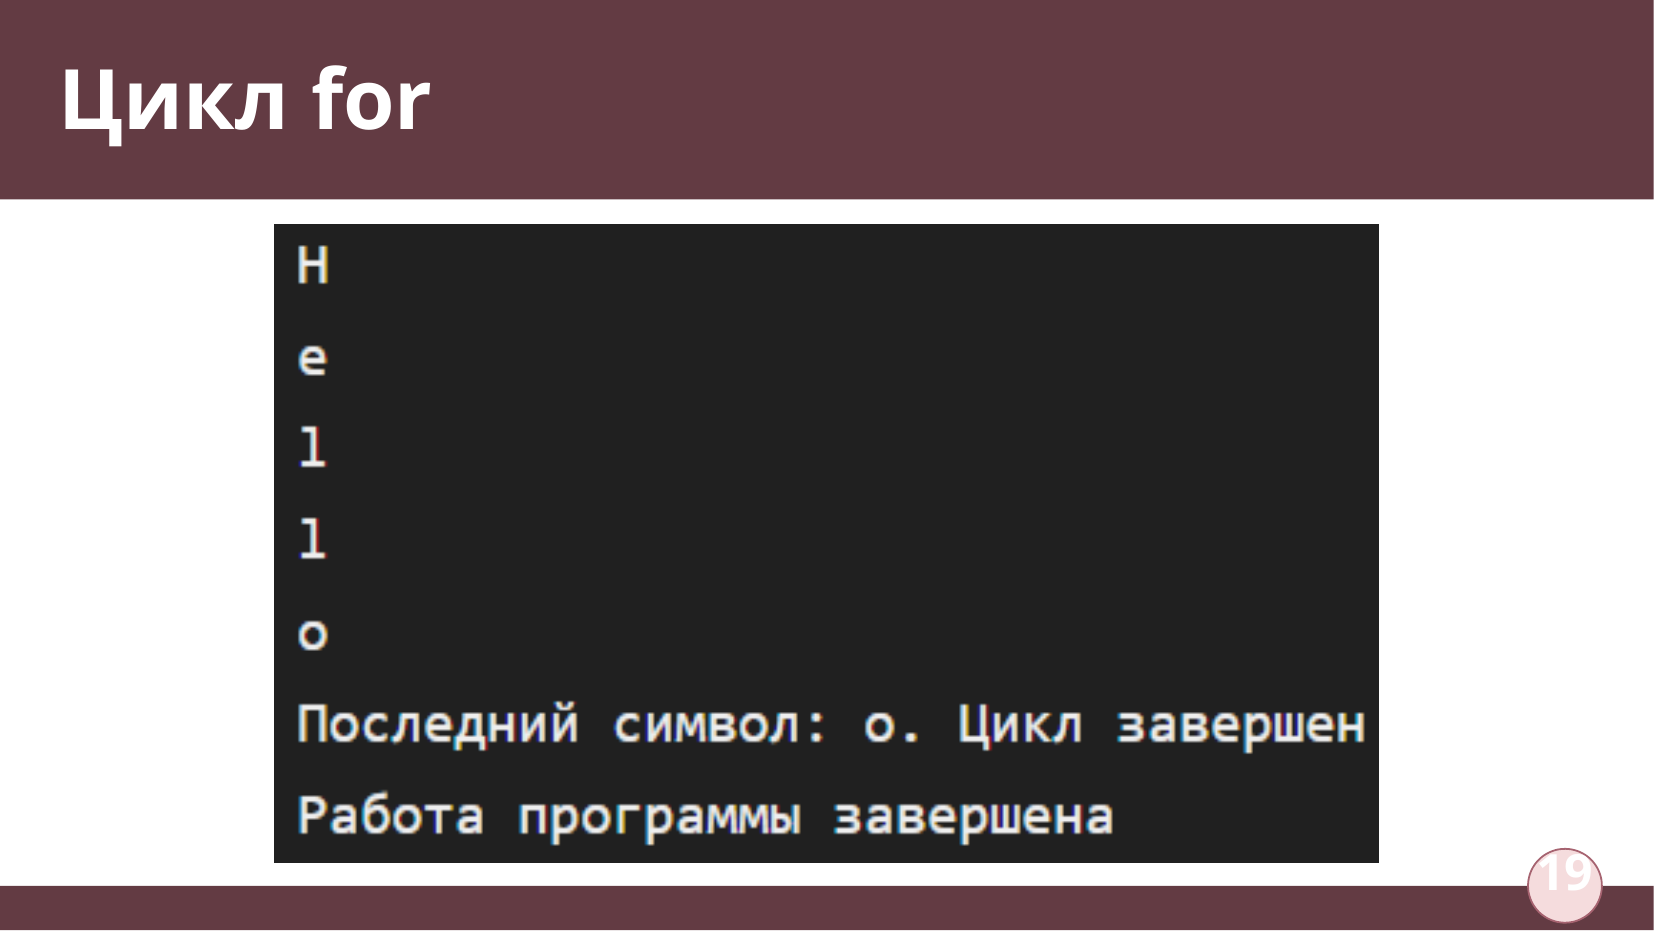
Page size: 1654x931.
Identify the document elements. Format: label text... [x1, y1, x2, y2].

title Цикл for [59, 37, 1595, 155]
picture [274, 224, 1379, 863]
